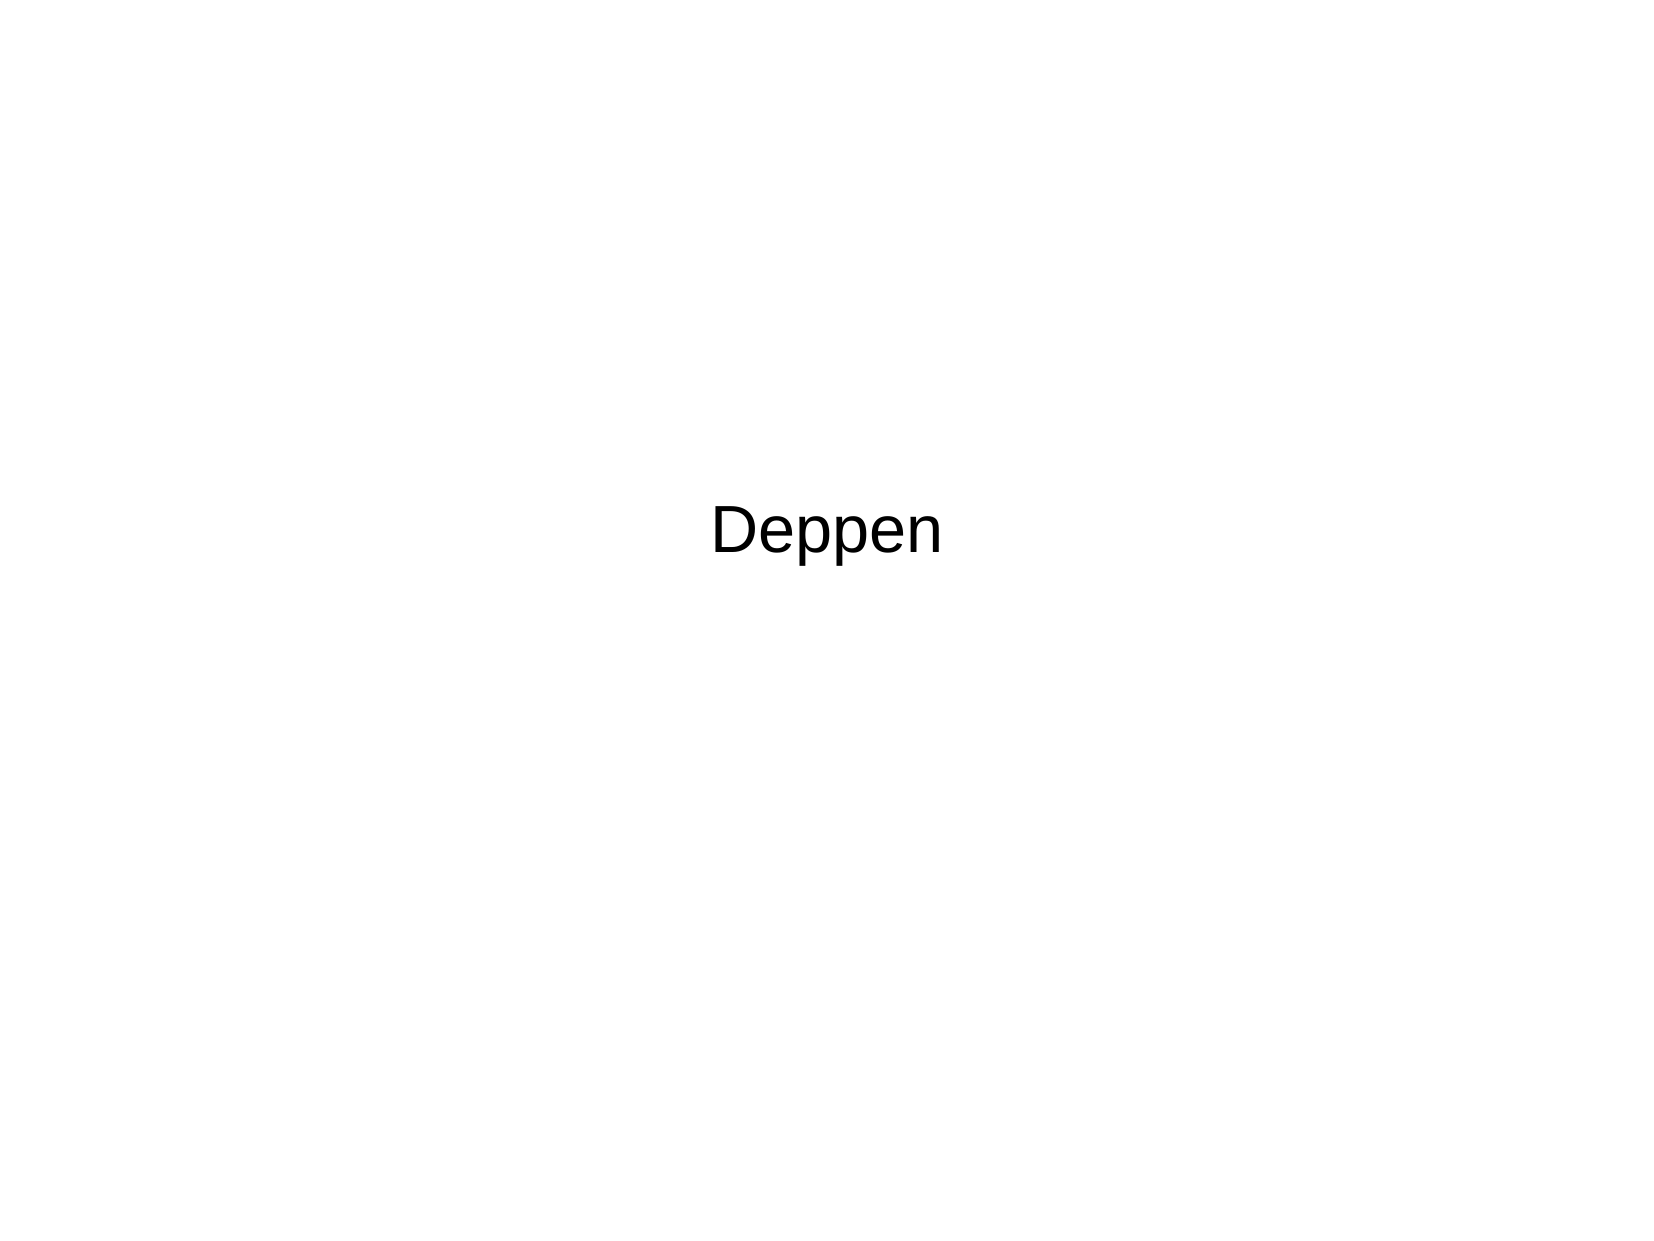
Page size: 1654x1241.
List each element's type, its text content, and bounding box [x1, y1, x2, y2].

subtitle Deppen [82, 49, 1571, 1010]
